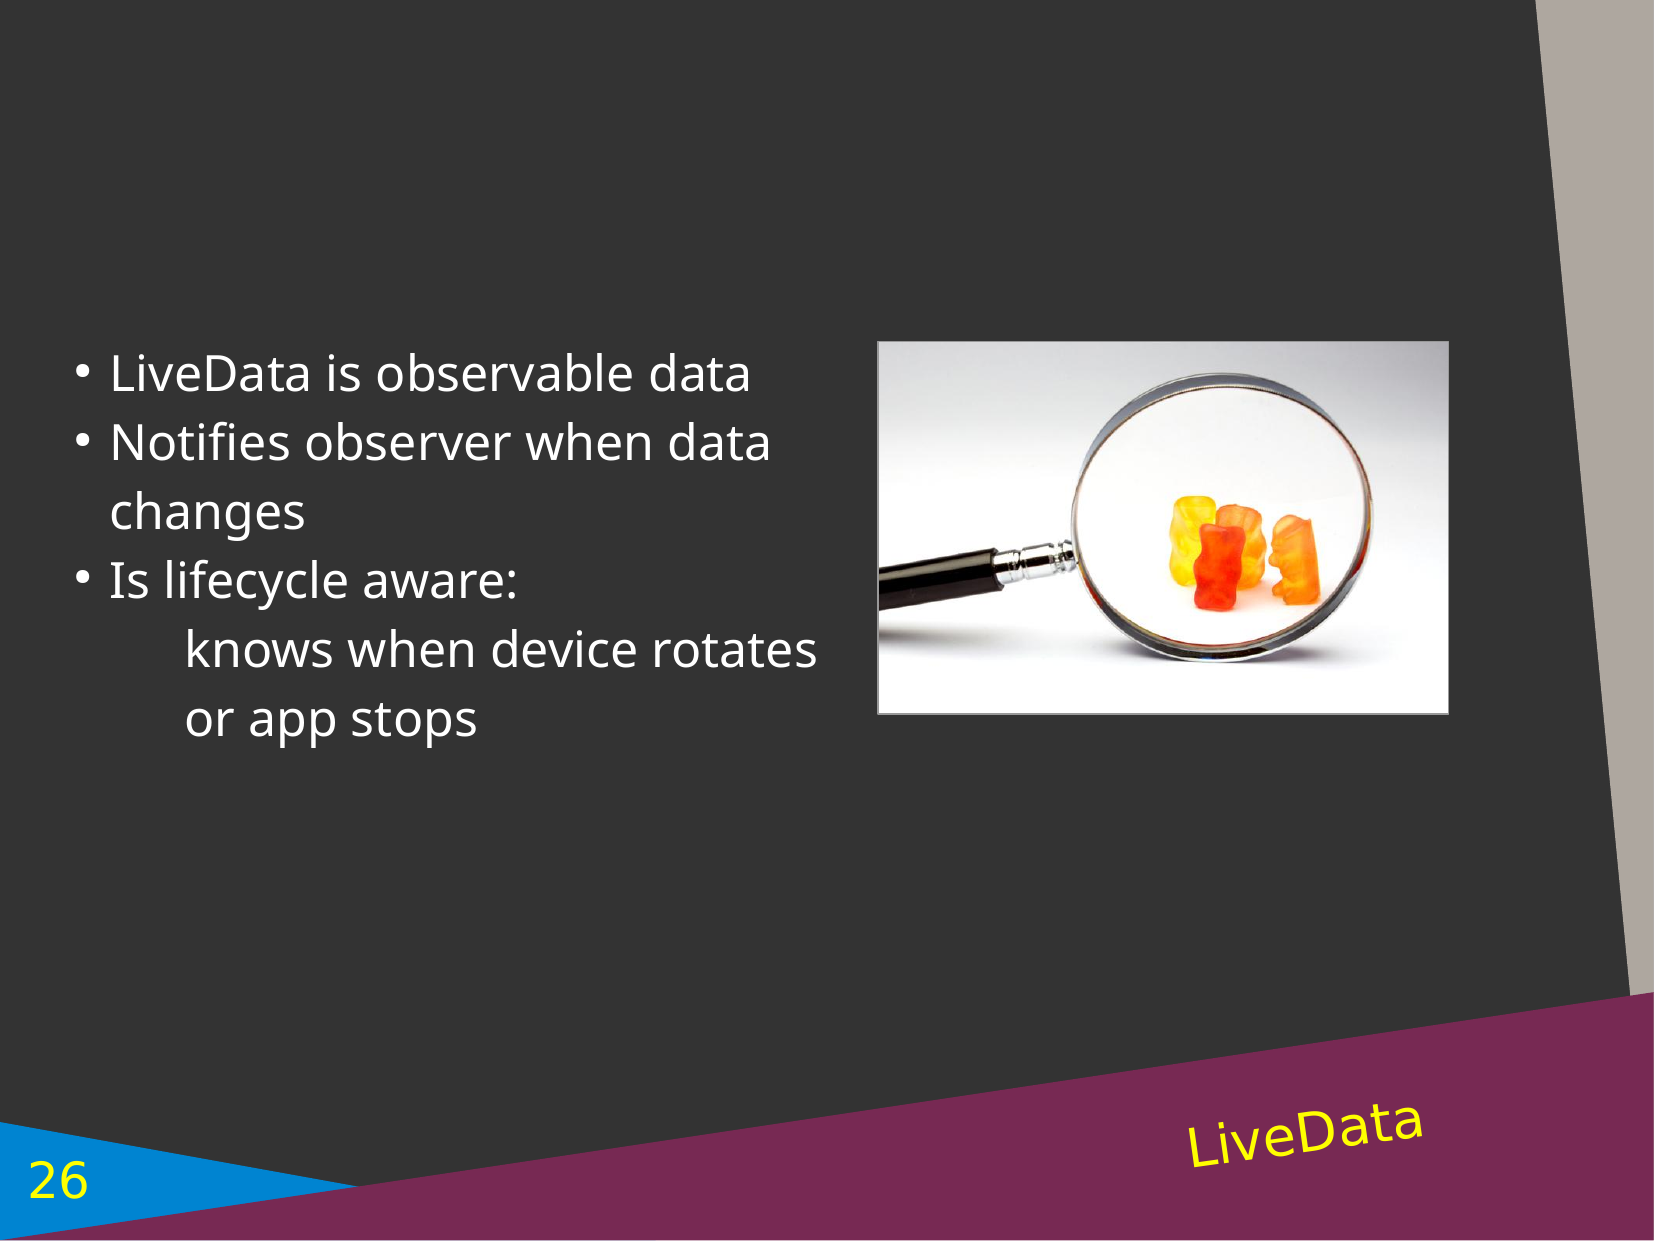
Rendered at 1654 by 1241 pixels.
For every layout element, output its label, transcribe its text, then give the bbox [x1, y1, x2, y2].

list LiveData is observable data Notifies observer when data changes Is lifecycle aware: knows when device rotates or app stops [59, 317, 843, 838]
picture [878, 342, 1448, 714]
title LiveData [956, 995, 1654, 1241]
